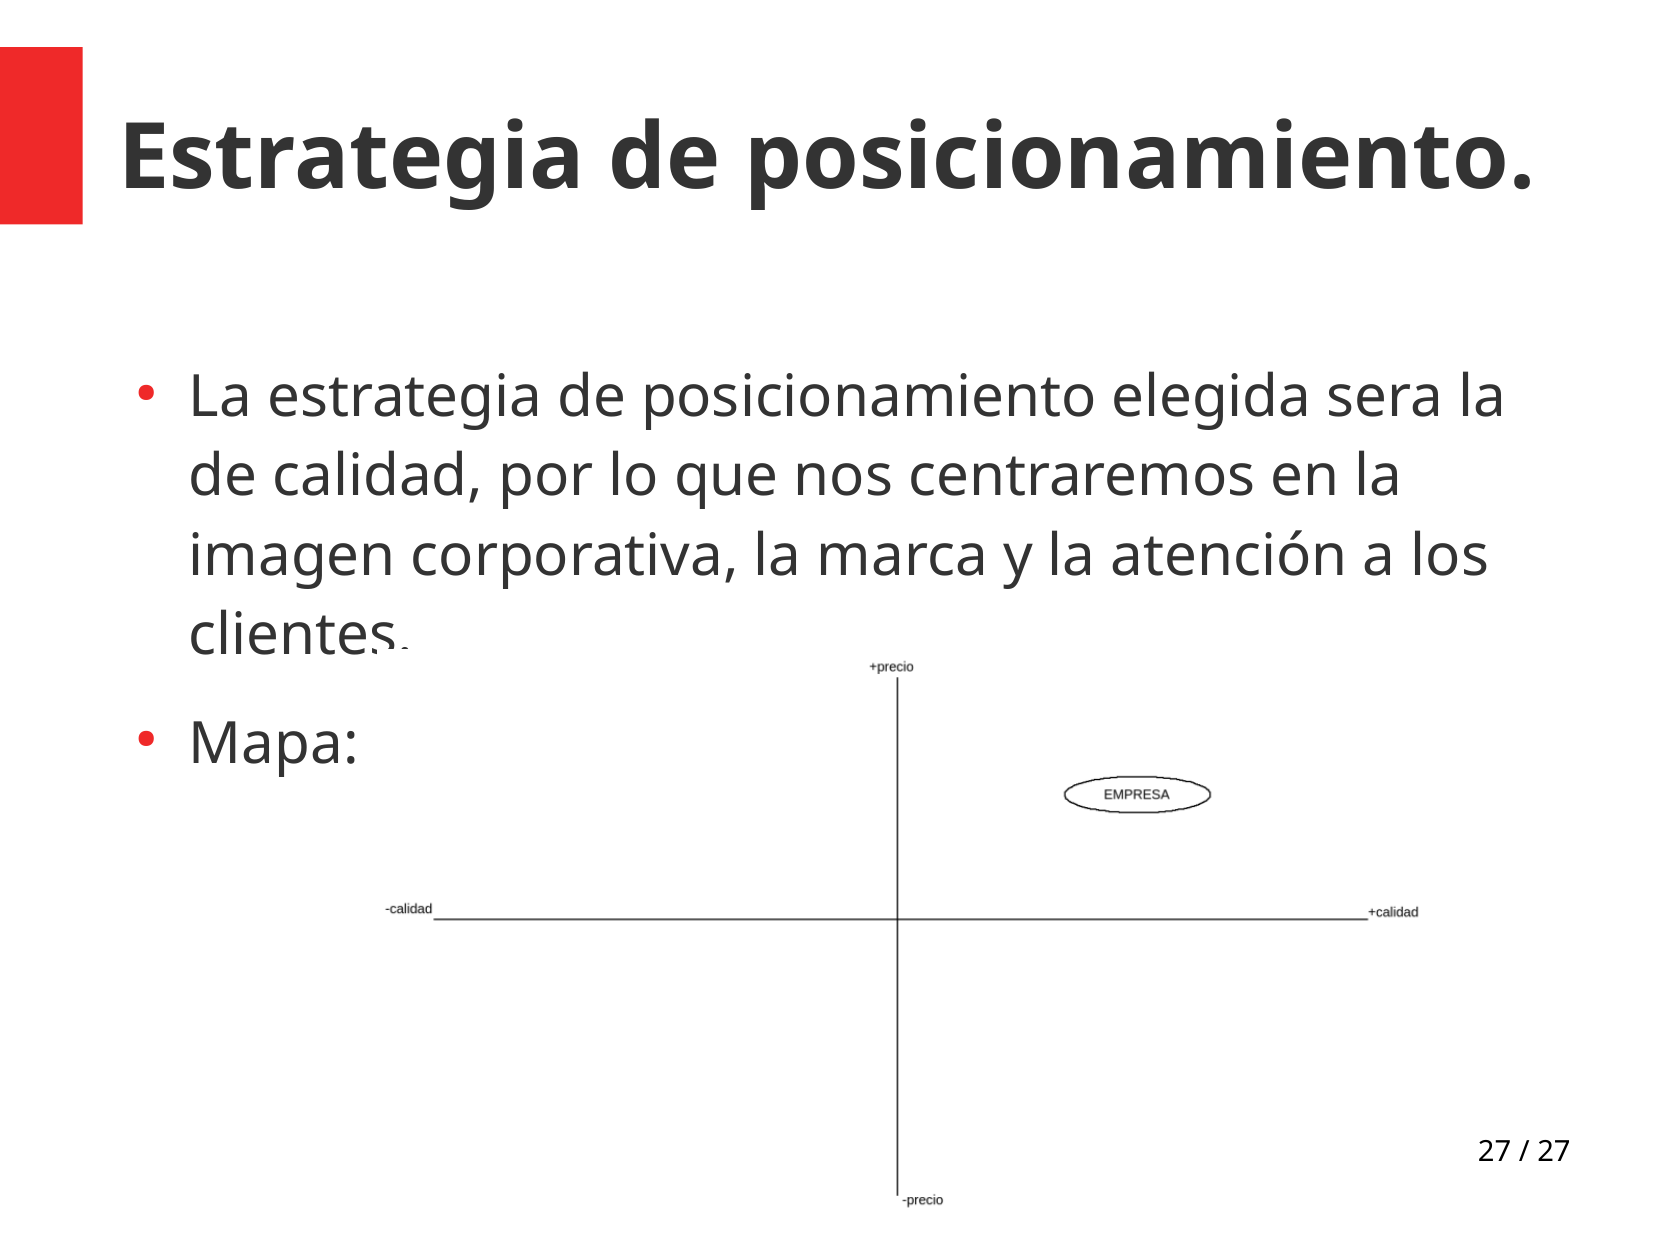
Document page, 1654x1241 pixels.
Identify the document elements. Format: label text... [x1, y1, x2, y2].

title Estrategia de posicionamiento. [118, 45, 1571, 260]
picture [377, 649, 1430, 1222]
list La estrategia de posicionamiento elegida sera la de calidad, por lo que nos centraremos en la imagen corporativa, la marca y la atención a los clientes. Mapa: [118, 354, 1536, 1074]
